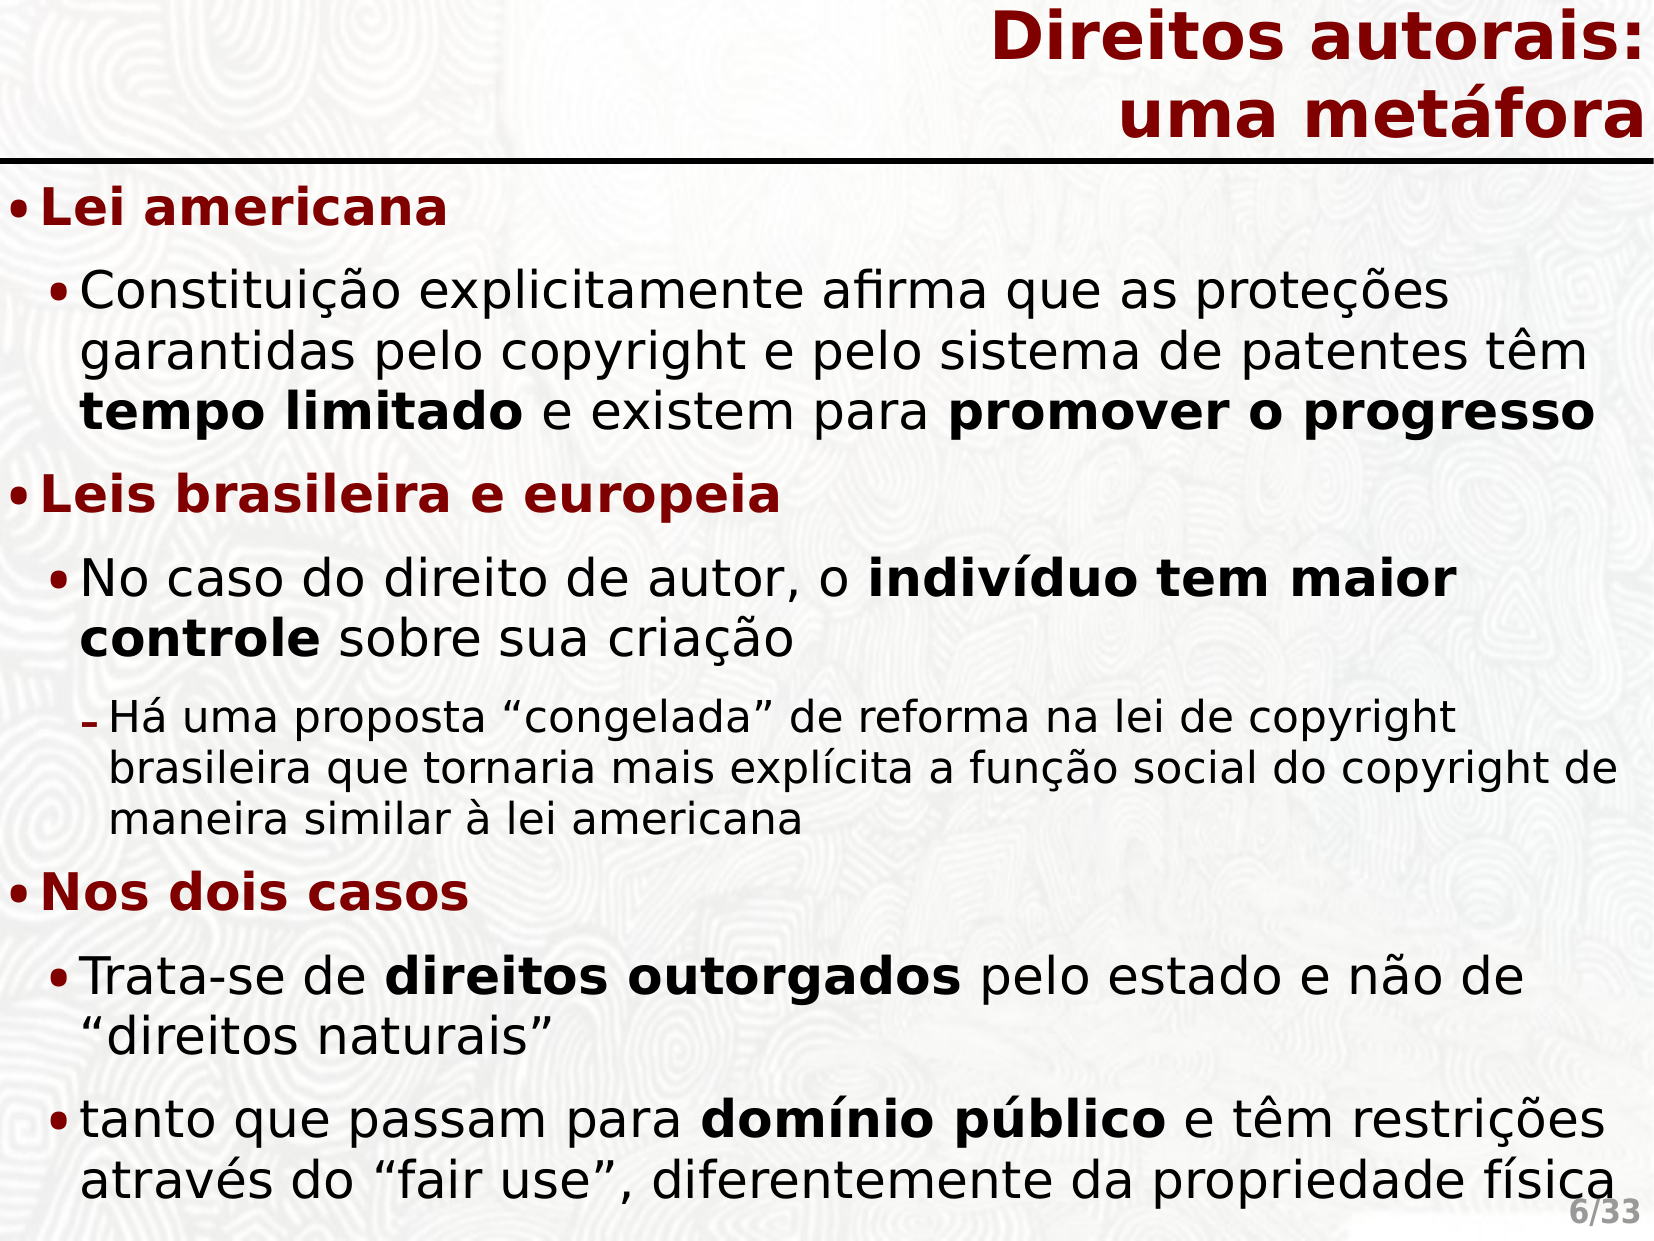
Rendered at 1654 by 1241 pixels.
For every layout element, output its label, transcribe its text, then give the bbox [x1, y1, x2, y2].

list Lei americana Constituição explicitamente afirma que as proteções garantidas pelo copyright e pelo sistema de patentes têm tempo limitado e existem para promover o progresso Leis brasileira e europeia No caso do direito de autor, o indivíduo tem maior controle sobre sua criação Há uma proposta “congelada” de reforma na lei de copyright brasileira que tornaria mais explícita a função social do copyright de maneira similar à lei americana Nos dois casos Trata-se de direitos outorgados pelo estado e não de “direitos naturais” tanto que passam para domínio público e têm restrições através do “fair use”, diferentemente da propriedade física [5, 177, 1654, 1229]
picture [0, 164, 1654, 1241]
picture [0, 0, 1654, 158]
title Direitos autorais: uma metáfora [602, 0, 1648, 153]
